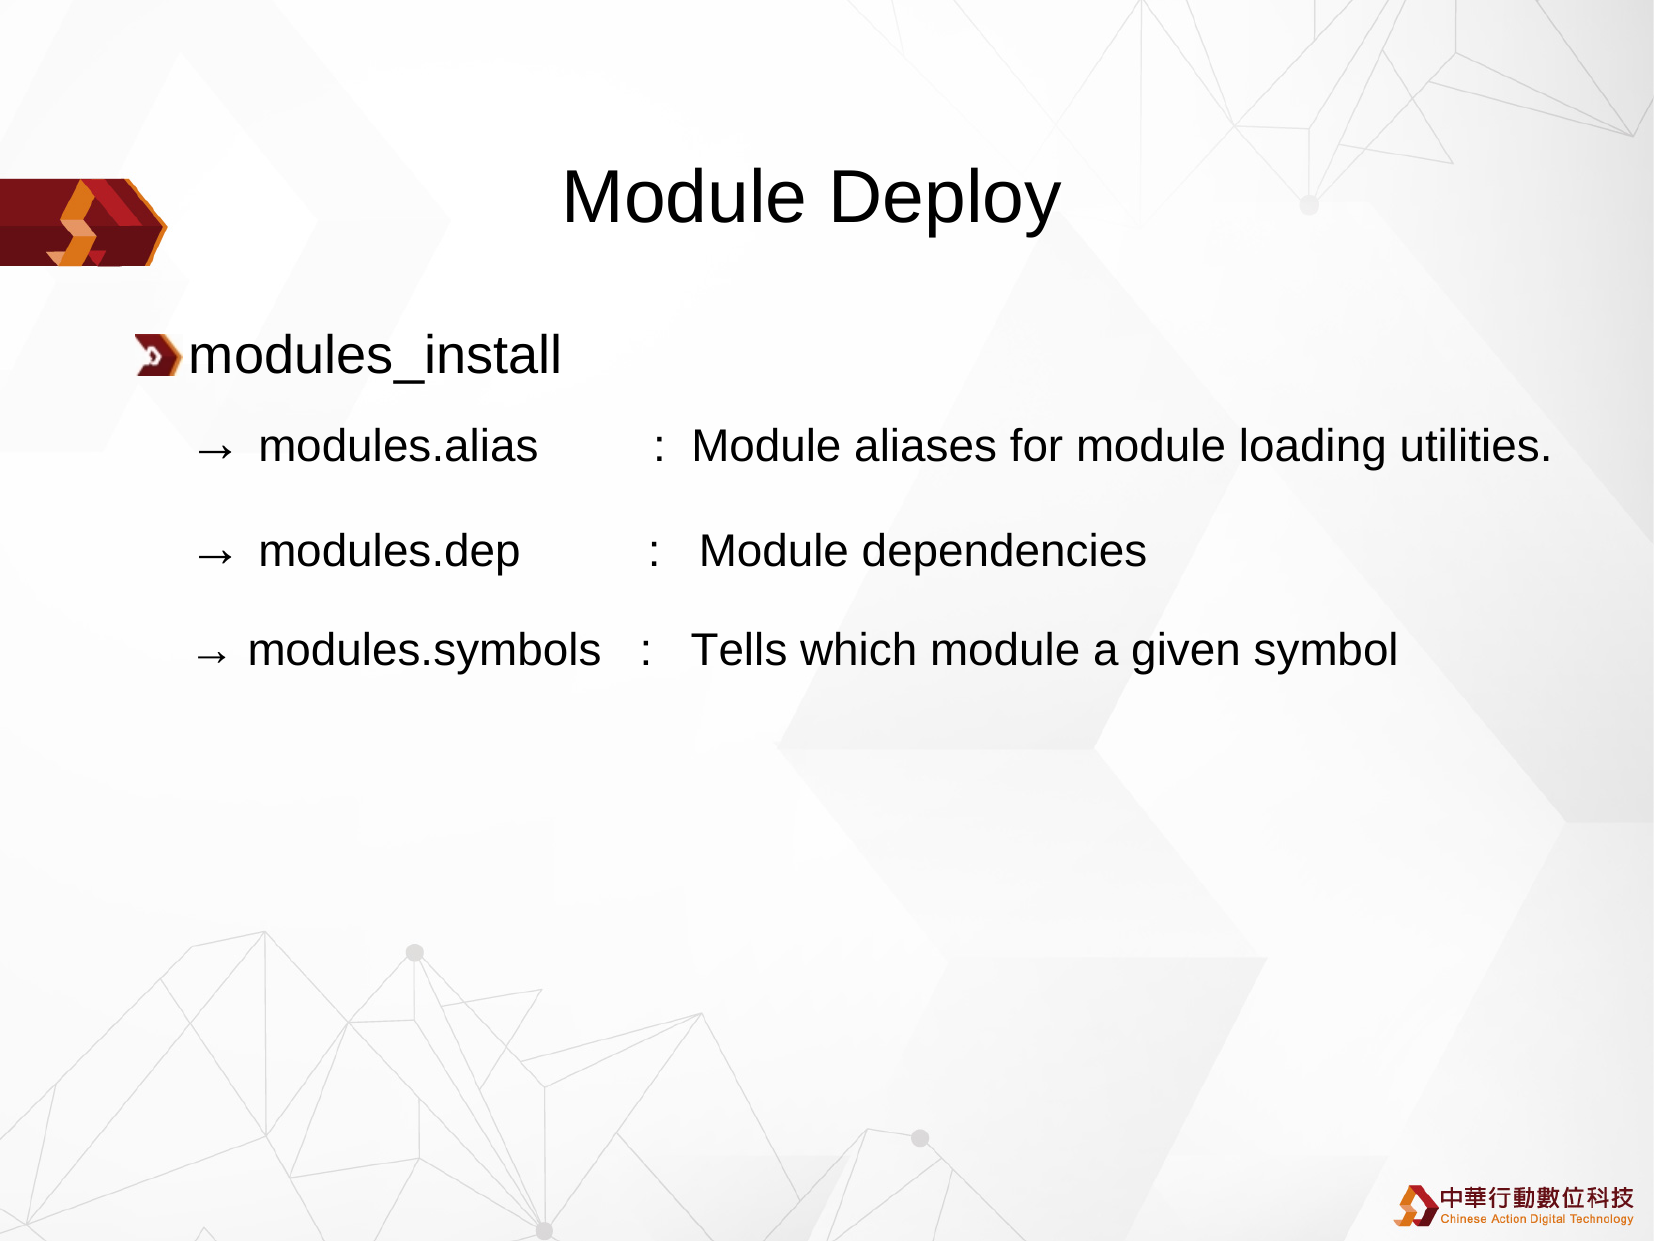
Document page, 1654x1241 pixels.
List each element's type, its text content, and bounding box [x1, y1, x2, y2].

list modules_install → modules.alias : Module aliases for module loading utilities. → modules.dep : Module dependencies → modules.symbols : Tells which module a given symbol [118, 324, 1571, 1056]
title Module Deploy [118, 112, 1506, 281]
picture [0, 0, 1654, 1241]
